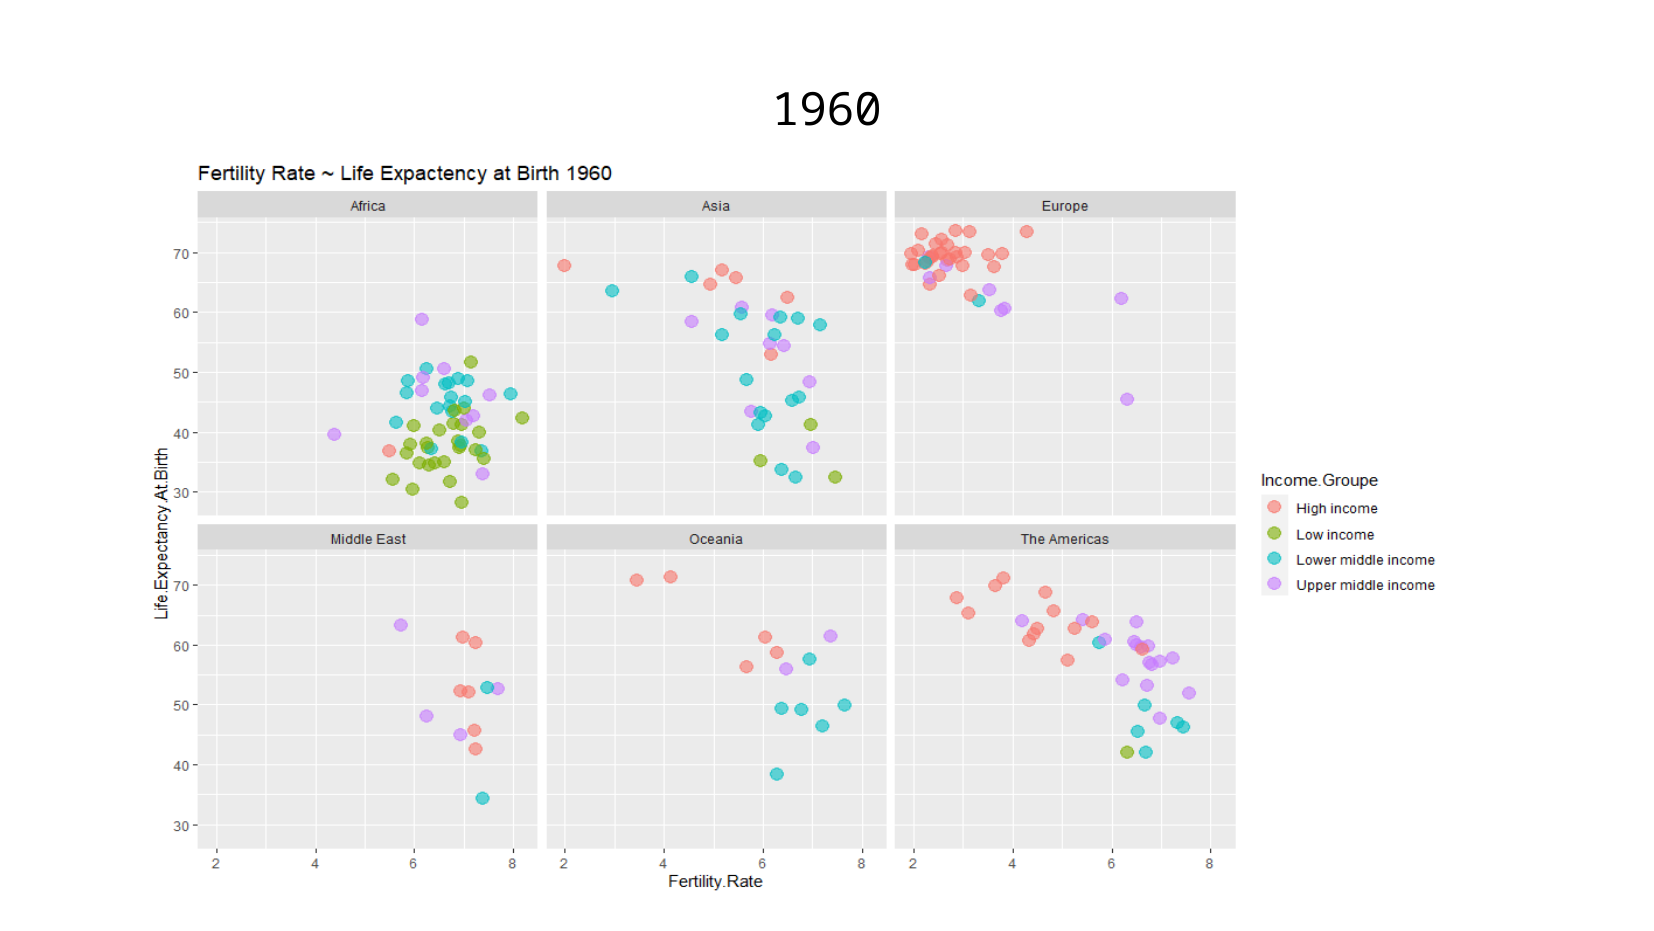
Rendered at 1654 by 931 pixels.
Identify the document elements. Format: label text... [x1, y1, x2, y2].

text_box 1960 [602, 69, 1052, 142]
picture [144, 156, 1453, 898]
